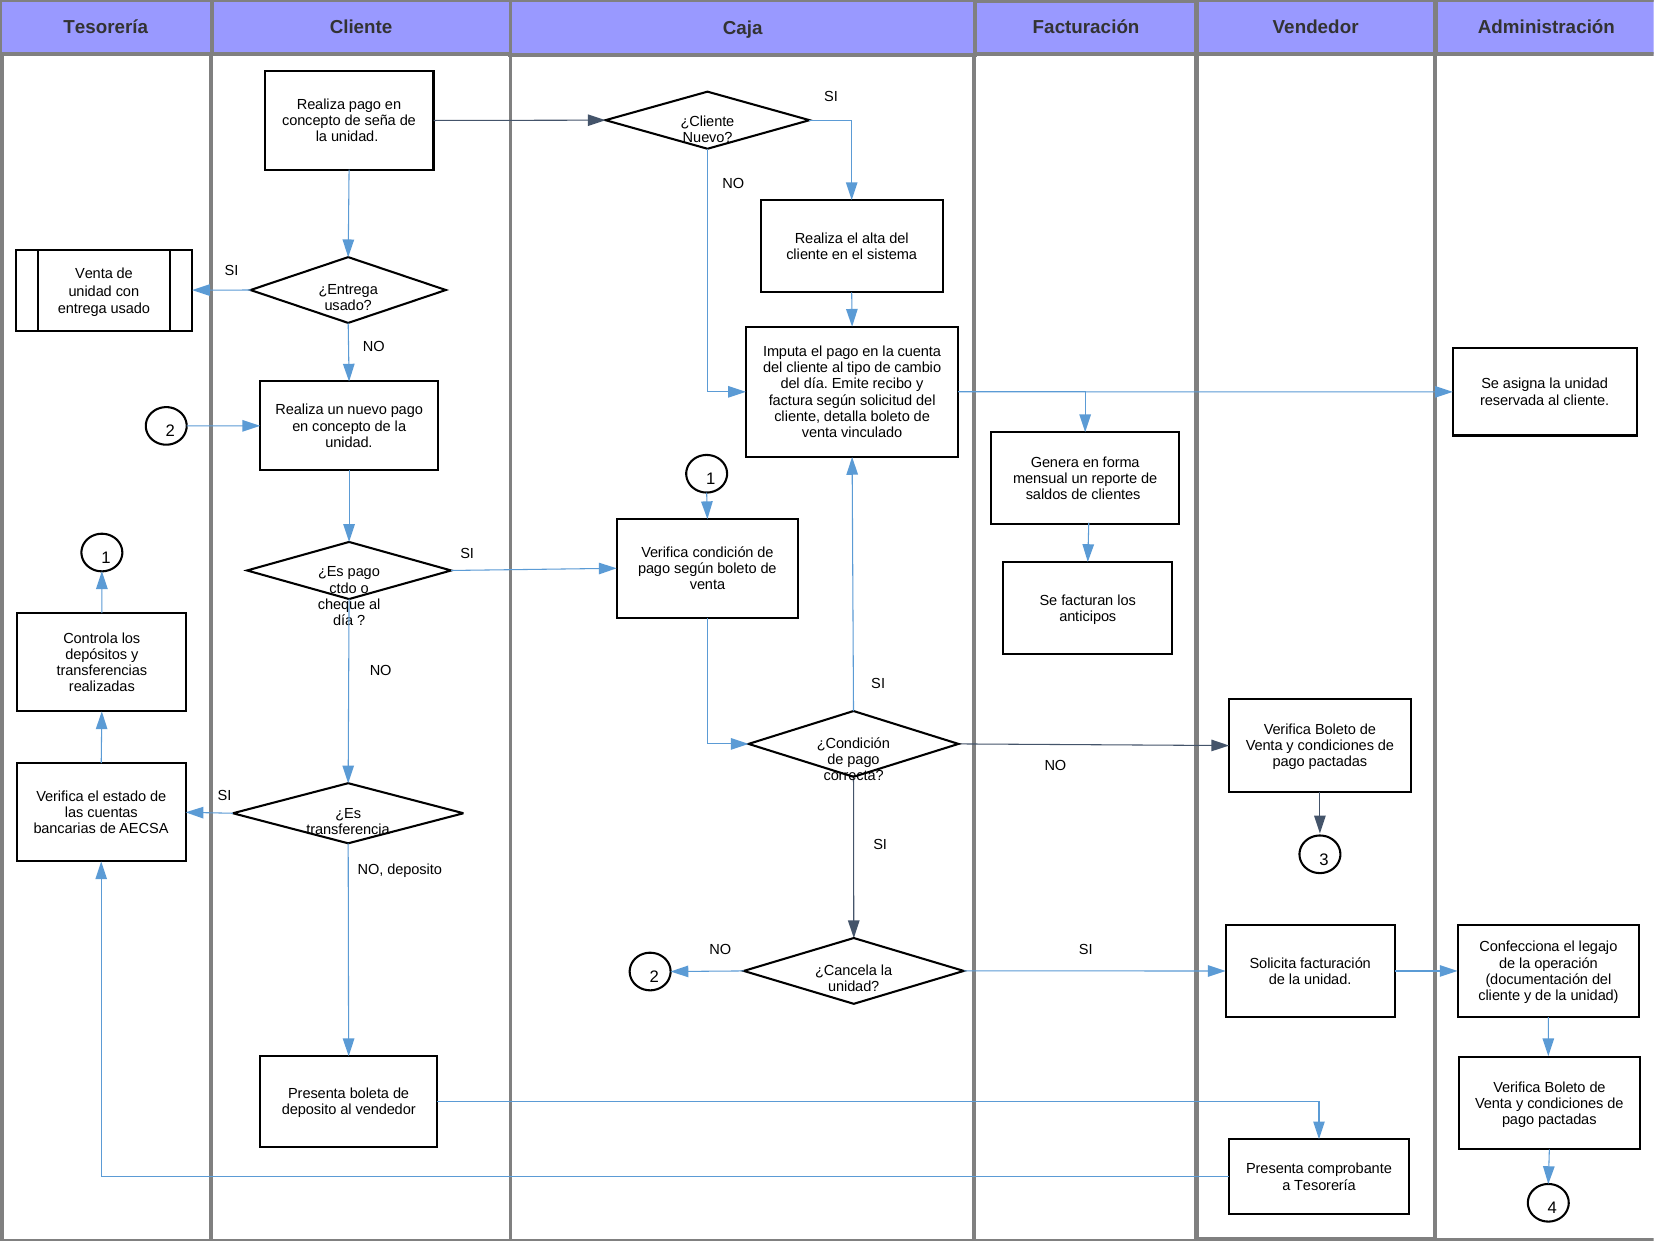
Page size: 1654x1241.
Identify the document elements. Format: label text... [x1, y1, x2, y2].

text_box 1 [81, 533, 123, 572]
text_box ¿Cliente Nuevo? [606, 91, 809, 149]
text_box SI [445, 537, 490, 574]
text_box NO, deposito [335, 854, 465, 893]
text_box 2 [629, 952, 671, 991]
text_box Caja [512, 2, 973, 55]
text_box Venta de unidad con entrega usado [16, 250, 192, 331]
text_box NO [1022, 749, 1088, 780]
text_box SI [802, 80, 860, 118]
text_box Verifica Boleto de Venta y condiciones de pago pactadas [1458, 1057, 1641, 1150]
text_box Se facturan los anticipos [1003, 561, 1173, 655]
text_box 4 [1527, 1183, 1569, 1222]
text_box NO [687, 933, 753, 964]
text_box SI [213, 255, 254, 289]
text_box Se asigna la unidad reservada al cliente. [1452, 348, 1637, 436]
text_box 3 [1299, 835, 1341, 874]
text_box Cliente [213, 2, 509, 54]
text_box NO [700, 168, 707, 198]
text_box Controla los depósitos y transferencias realizadas [17, 613, 187, 712]
text_box SI [1063, 933, 1108, 970]
text_box NO [708, 168, 766, 198]
text_box SI [202, 780, 247, 816]
text_box ¿Es transferencia [243, 783, 464, 844]
text_box Vendedor [1199, 2, 1433, 55]
text_box Verifica Boleto de Venta y condiciones de pago pactadas [1229, 699, 1411, 792]
text_box Imputa el pago en la cuenta del cliente al tipo de cambio del día. Emite recibo y factura según solicitud del cliente, detalla boleto de venta vinculado [745, 326, 959, 458]
text_box Confecciona el legajo de la operación (documentación del cliente y de la unidad) [1457, 924, 1640, 1018]
text_box Realiza pago en concepto de seña de la unidad. [264, 71, 434, 170]
text_box Facturación [976, 3, 1194, 55]
text_box SI [858, 828, 903, 865]
text_box SI [856, 667, 901, 704]
text_box ¿Condición de pago correcta? [749, 711, 959, 777]
text_box 1 [686, 454, 728, 493]
text_box Solicita facturación de la unidad. [1225, 924, 1395, 1018]
text_box ¿Entrega usado? [251, 257, 446, 323]
text_box NO [348, 654, 414, 685]
text_box Verifica condición de pago según boleto de venta [616, 519, 799, 618]
text_box ¿Cancela la unidad? [744, 938, 963, 1004]
text_box Realiza un nuevo pago en concepto de la unidad. [260, 381, 439, 471]
text_box Presenta comprobante a Tesorería [1229, 1139, 1409, 1215]
text_box Realiza el alta del cliente en el sistema [760, 200, 943, 293]
text_box NO [341, 330, 348, 360]
text_box NO [349, 330, 407, 360]
text_box Verifica el estado de las cuentas bancarias de AECSA [16, 763, 186, 862]
text_box Tesorería [0, 0, 212, 55]
text_box ¿Es pago ctdo o cheque al día ? [247, 542, 445, 599]
text_box Presenta boleta de deposito al vendedor [260, 1056, 438, 1147]
text_box 2 [145, 407, 187, 445]
text_box Administración [1435, 0, 1654, 55]
text_box Genera en forma mensual un reporte de saldos de clientes [991, 432, 1180, 525]
